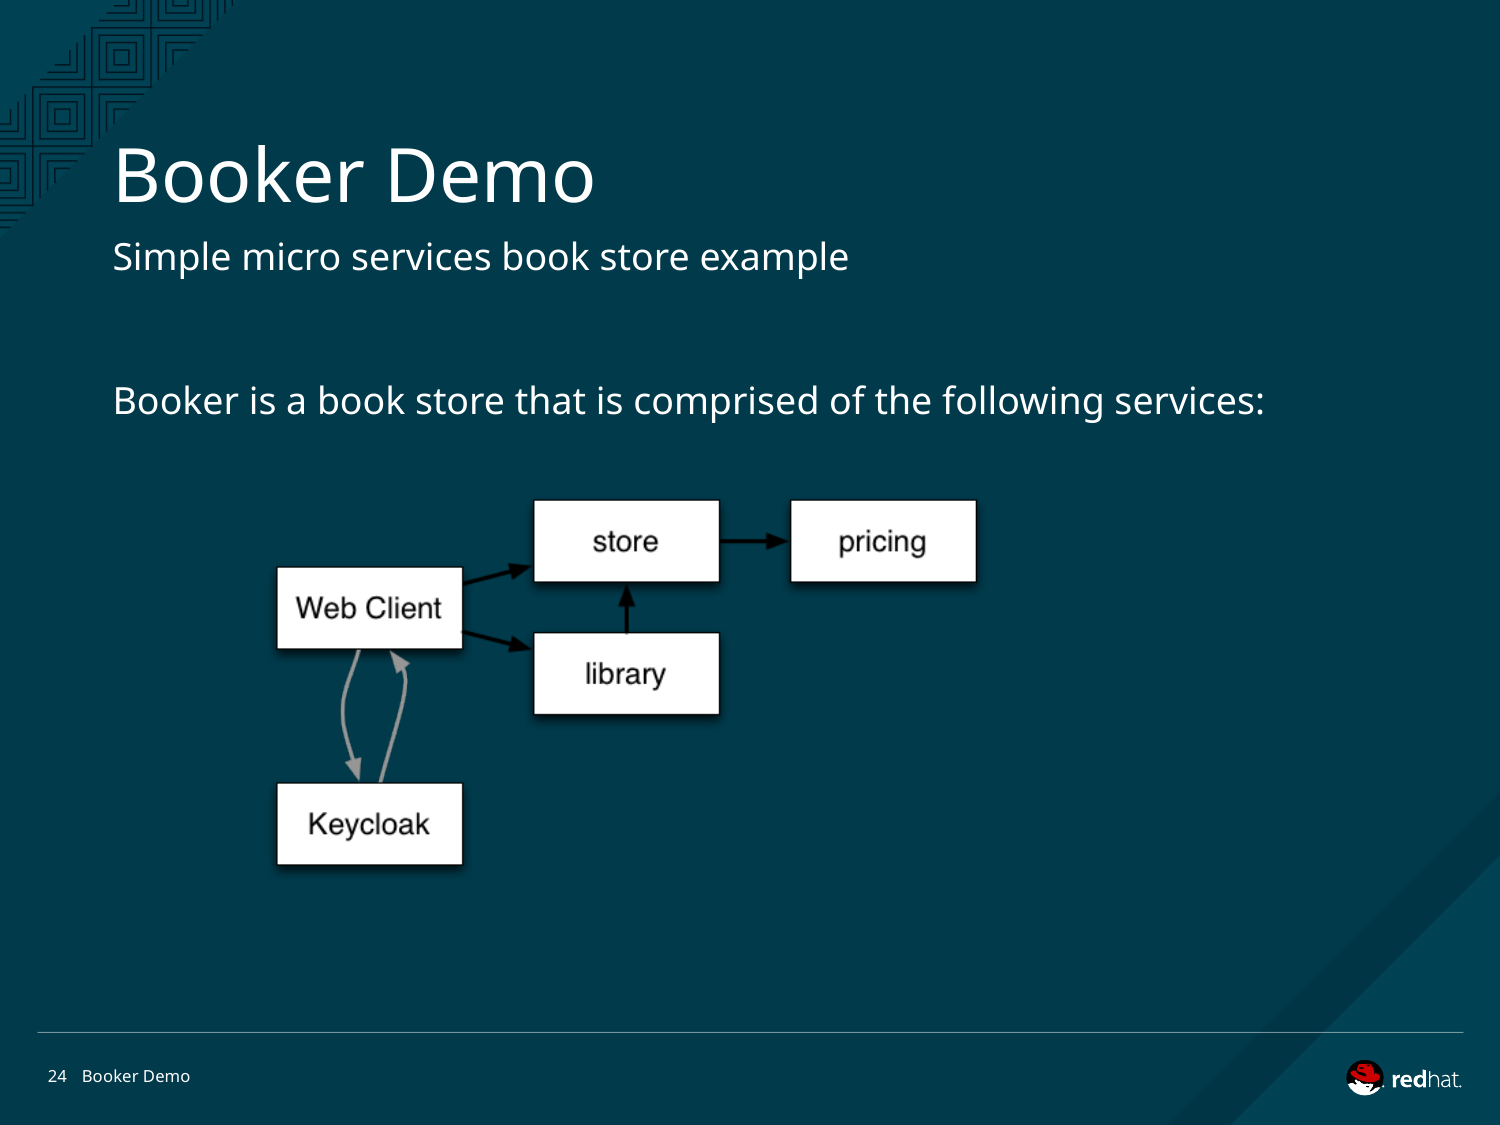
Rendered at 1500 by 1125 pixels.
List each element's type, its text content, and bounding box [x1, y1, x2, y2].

picture [277, 500, 787, 871]
picture [790, 500, 977, 588]
text_box Booker is a book store that is comprised of the following services: [112, 374, 1388, 425]
subtitle Simple micro services book store example [112, 230, 1388, 315]
title Booker Demo [112, 0, 1388, 225]
